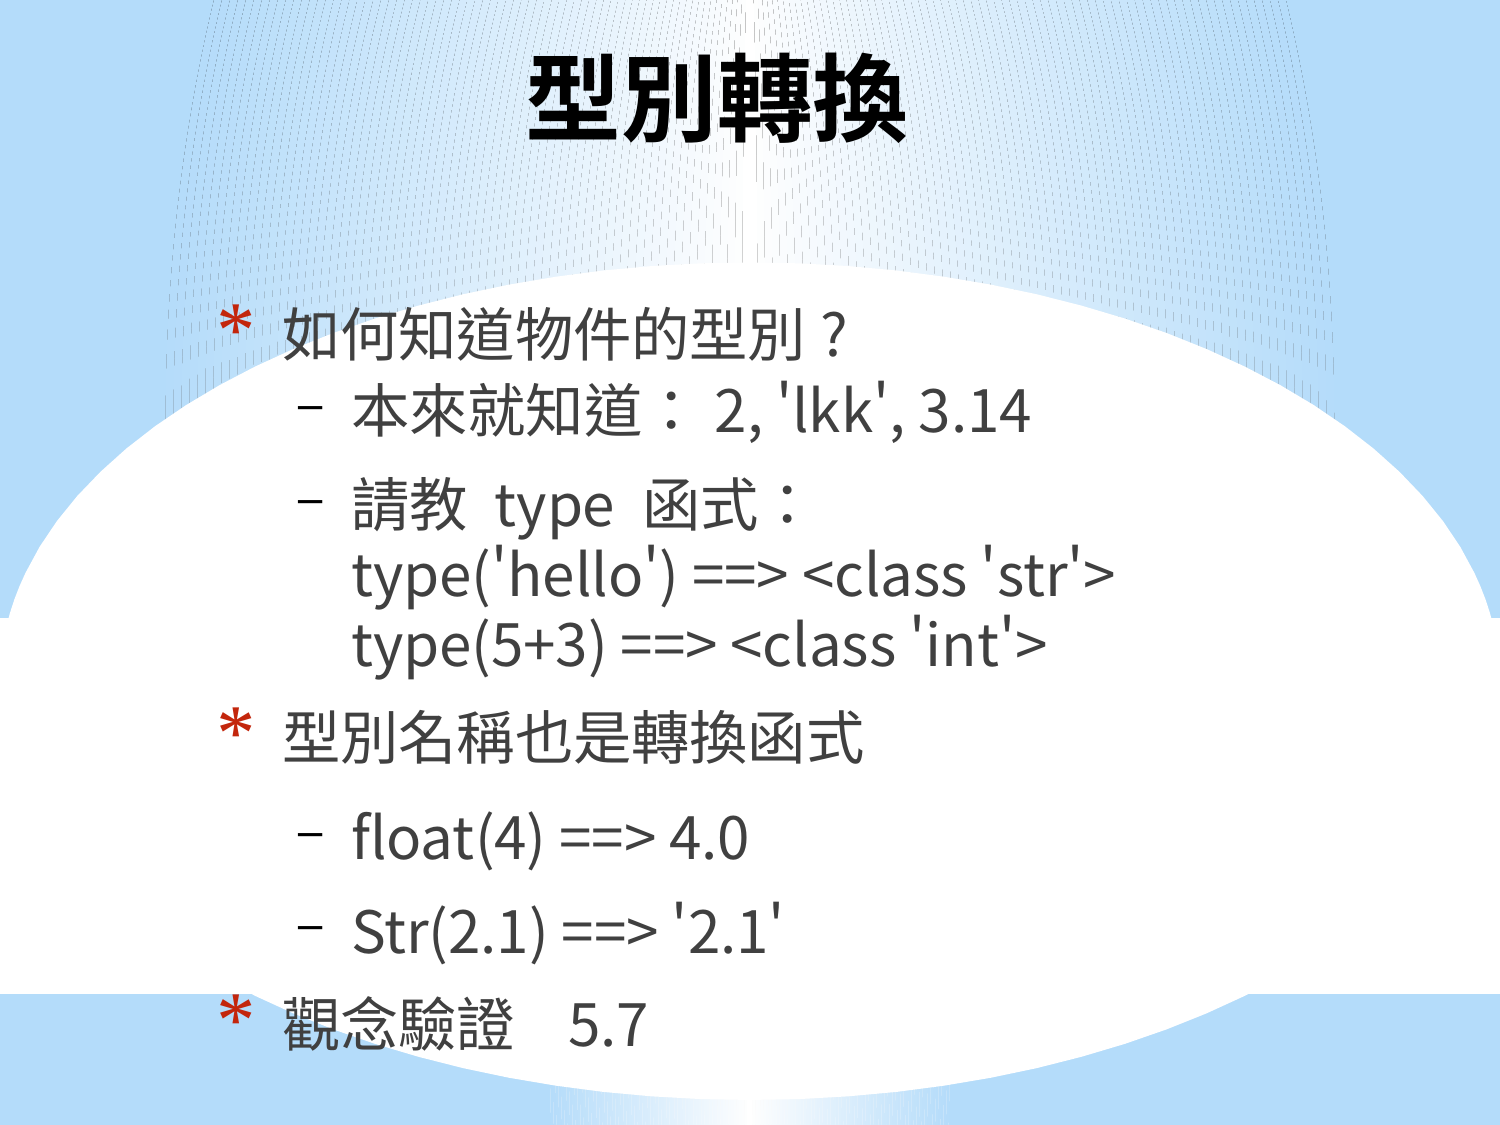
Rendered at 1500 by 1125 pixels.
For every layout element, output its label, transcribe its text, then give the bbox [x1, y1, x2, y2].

title 型別轉換 [183, 30, 1252, 219]
list 如何知道物件的型別? 本來就知道：2, 'lkk', 3.14 請教 type 函式： type('hello') ==> <class 'str'> type(5+3) ==> <class 'int'> 型別名稱也是轉換函式 float(4) ==> 4.0 Str(2.1) ==> '2.1' 觀念驗證 5.7 [194, 290, 1400, 1047]
